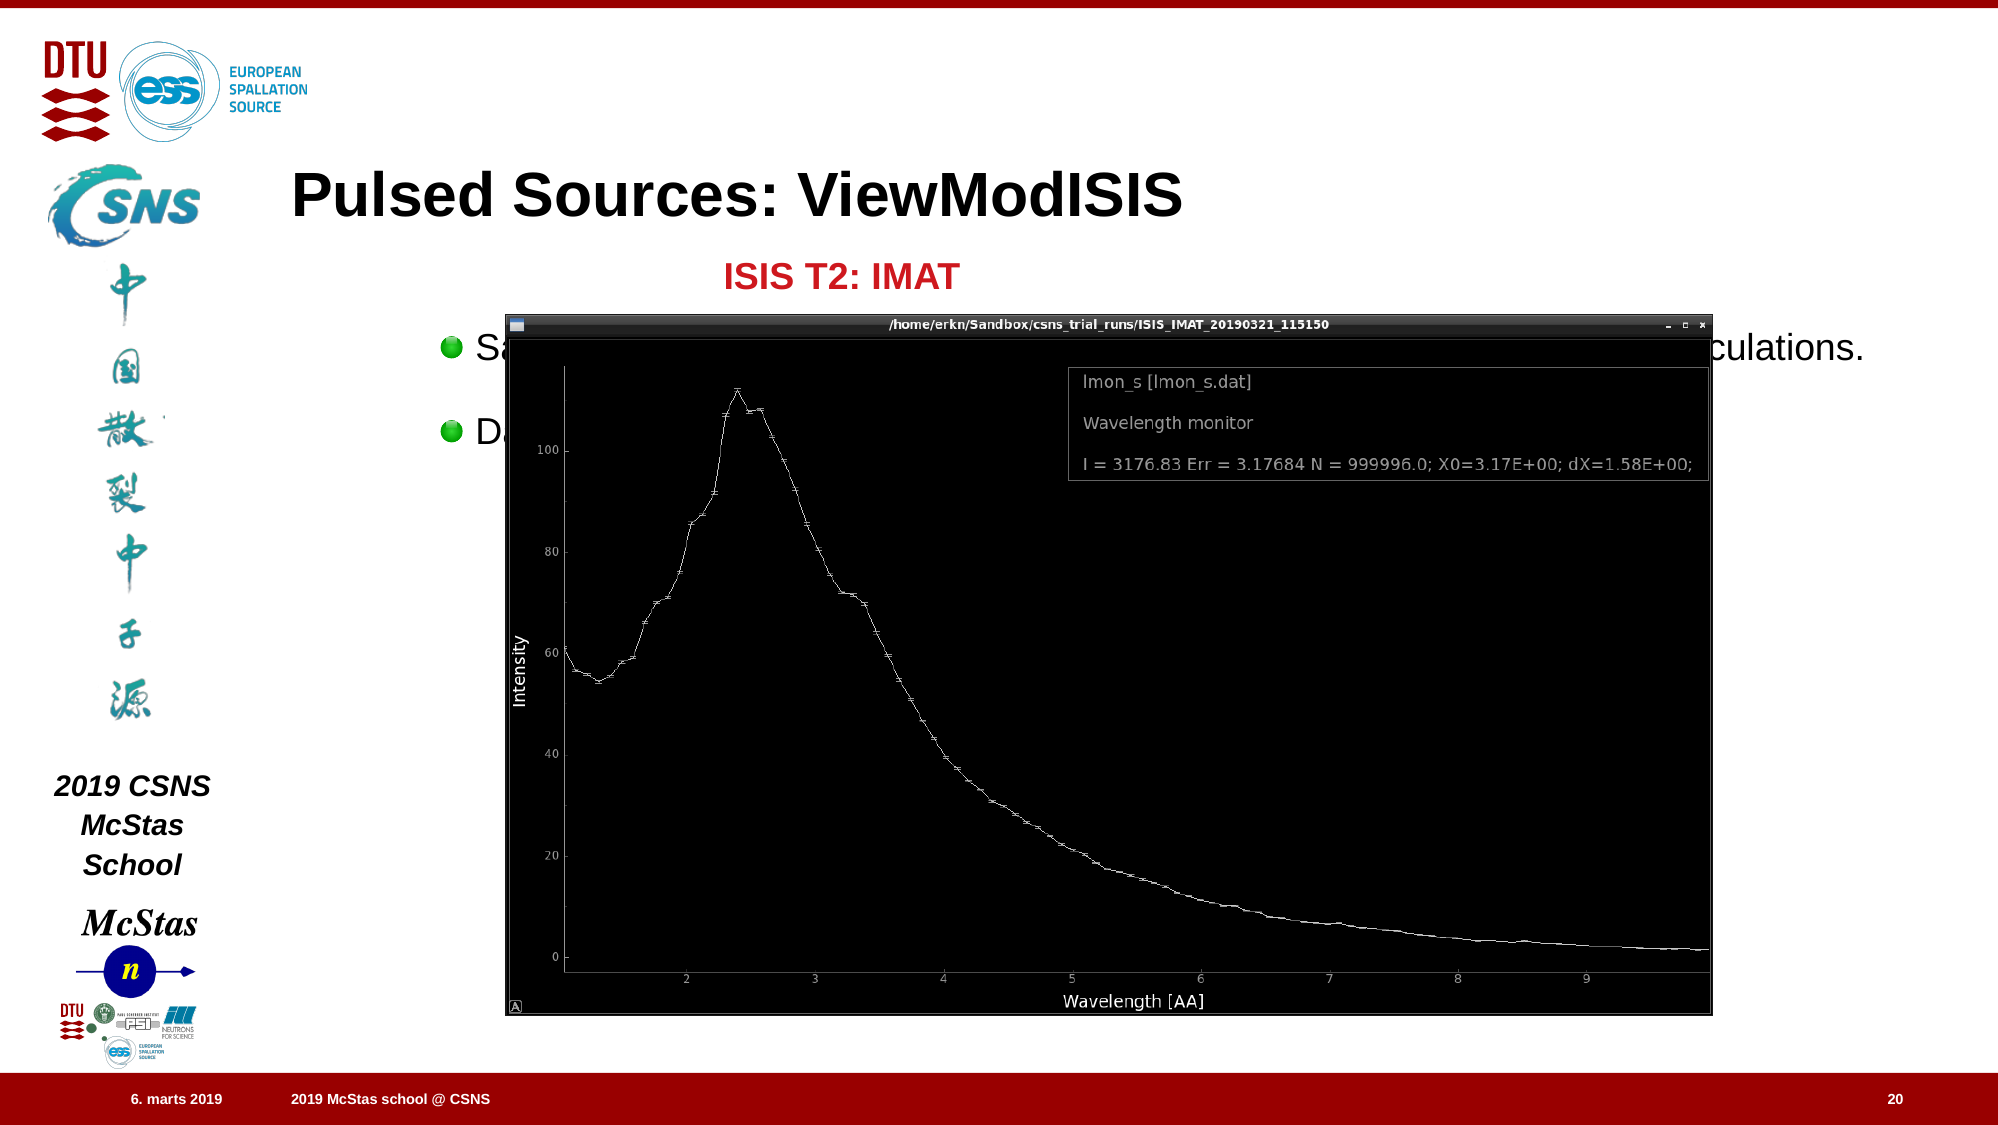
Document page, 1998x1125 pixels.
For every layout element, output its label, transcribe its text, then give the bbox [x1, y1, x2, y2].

title Pulsed Sources: ViewModISIS [291, 69, 1819, 230]
slide_number 33 [1887, 1088, 1909, 1110]
picture [505, 314, 1713, 1016]
picture [59, 908, 213, 999]
picture [86, 1003, 197, 1069]
picture [48, 162, 209, 744]
picture [119, 41, 307, 142]
text_box Samples directly from tallies coming from e.g. MCNP target+moderator calculations. Data file supplied for each beam port at ISIS. [1713, 318, 1881, 460]
text_box ISIS T2: IMAT [708, 248, 1146, 305]
text_box Samples directly from tallies coming from e.g. MCNP target+moderator calculations. Data file supplied for each beam port at ISIS. [425, 318, 505, 460]
picture [116, 1013, 160, 1030]
